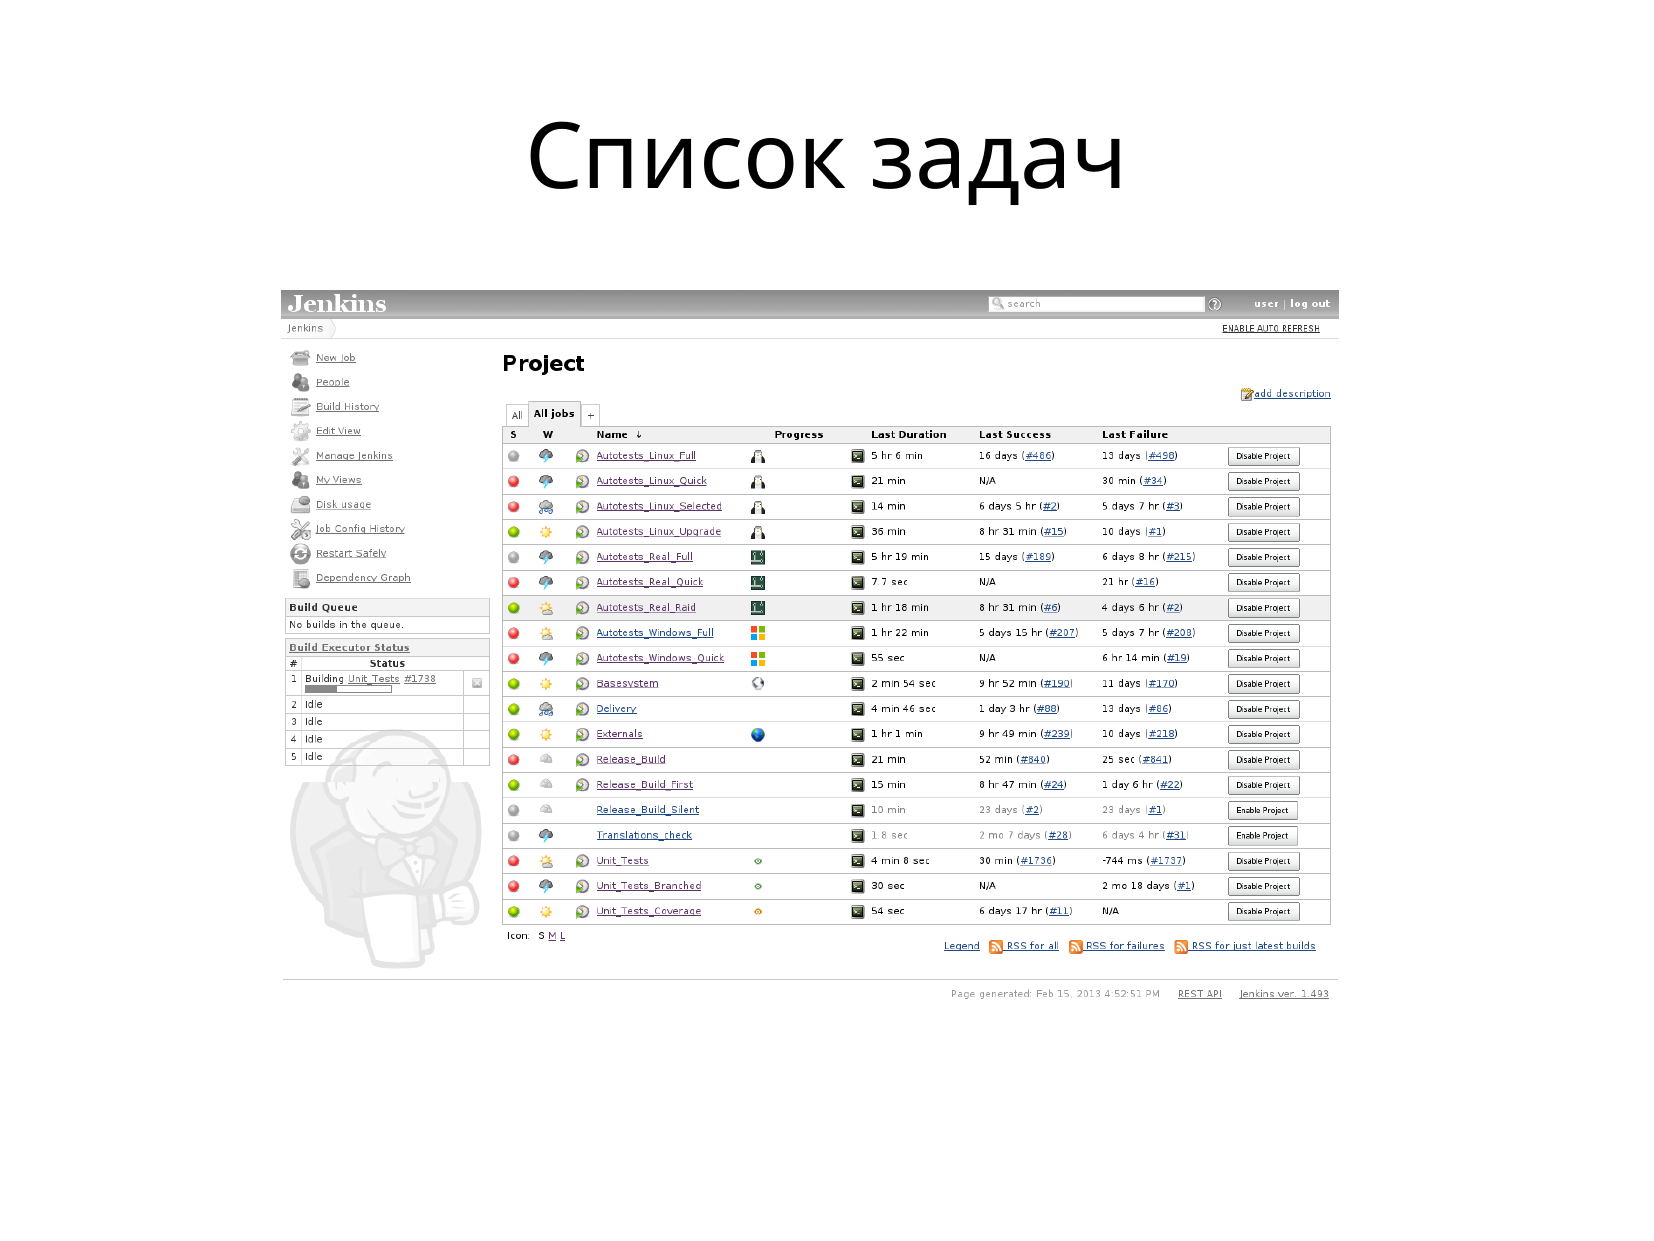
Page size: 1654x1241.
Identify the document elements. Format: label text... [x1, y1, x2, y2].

title Список задач [82, 49, 1571, 257]
picture [281, 290, 1339, 1010]
